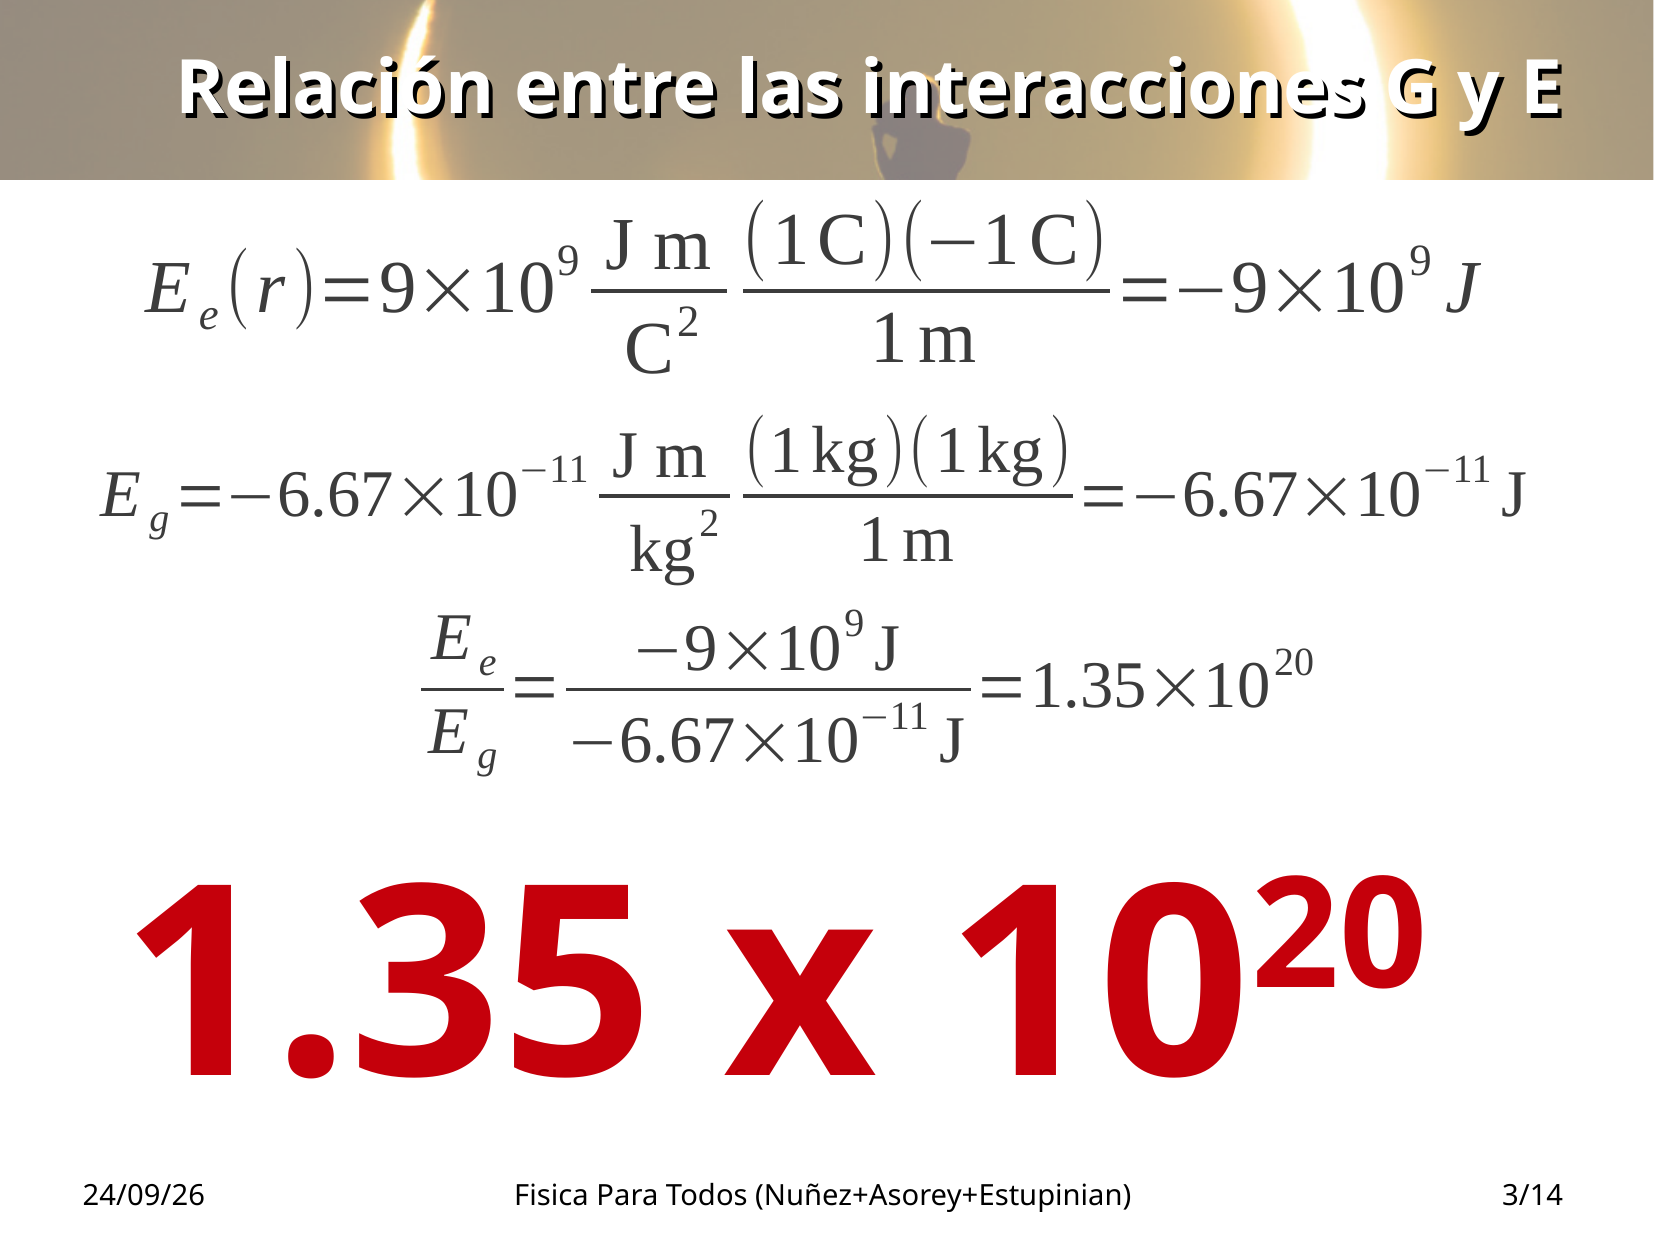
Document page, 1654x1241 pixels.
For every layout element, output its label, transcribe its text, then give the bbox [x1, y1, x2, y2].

picture [0, 0, 1654, 180]
title 1.35 x 1020 [99, 816, 1450, 1127]
chart [135, 195, 1497, 391]
chart [411, 600, 1321, 779]
title Relación entre las interacciones G y E [75, 19, 1564, 151]
chart [90, 411, 1537, 586]
